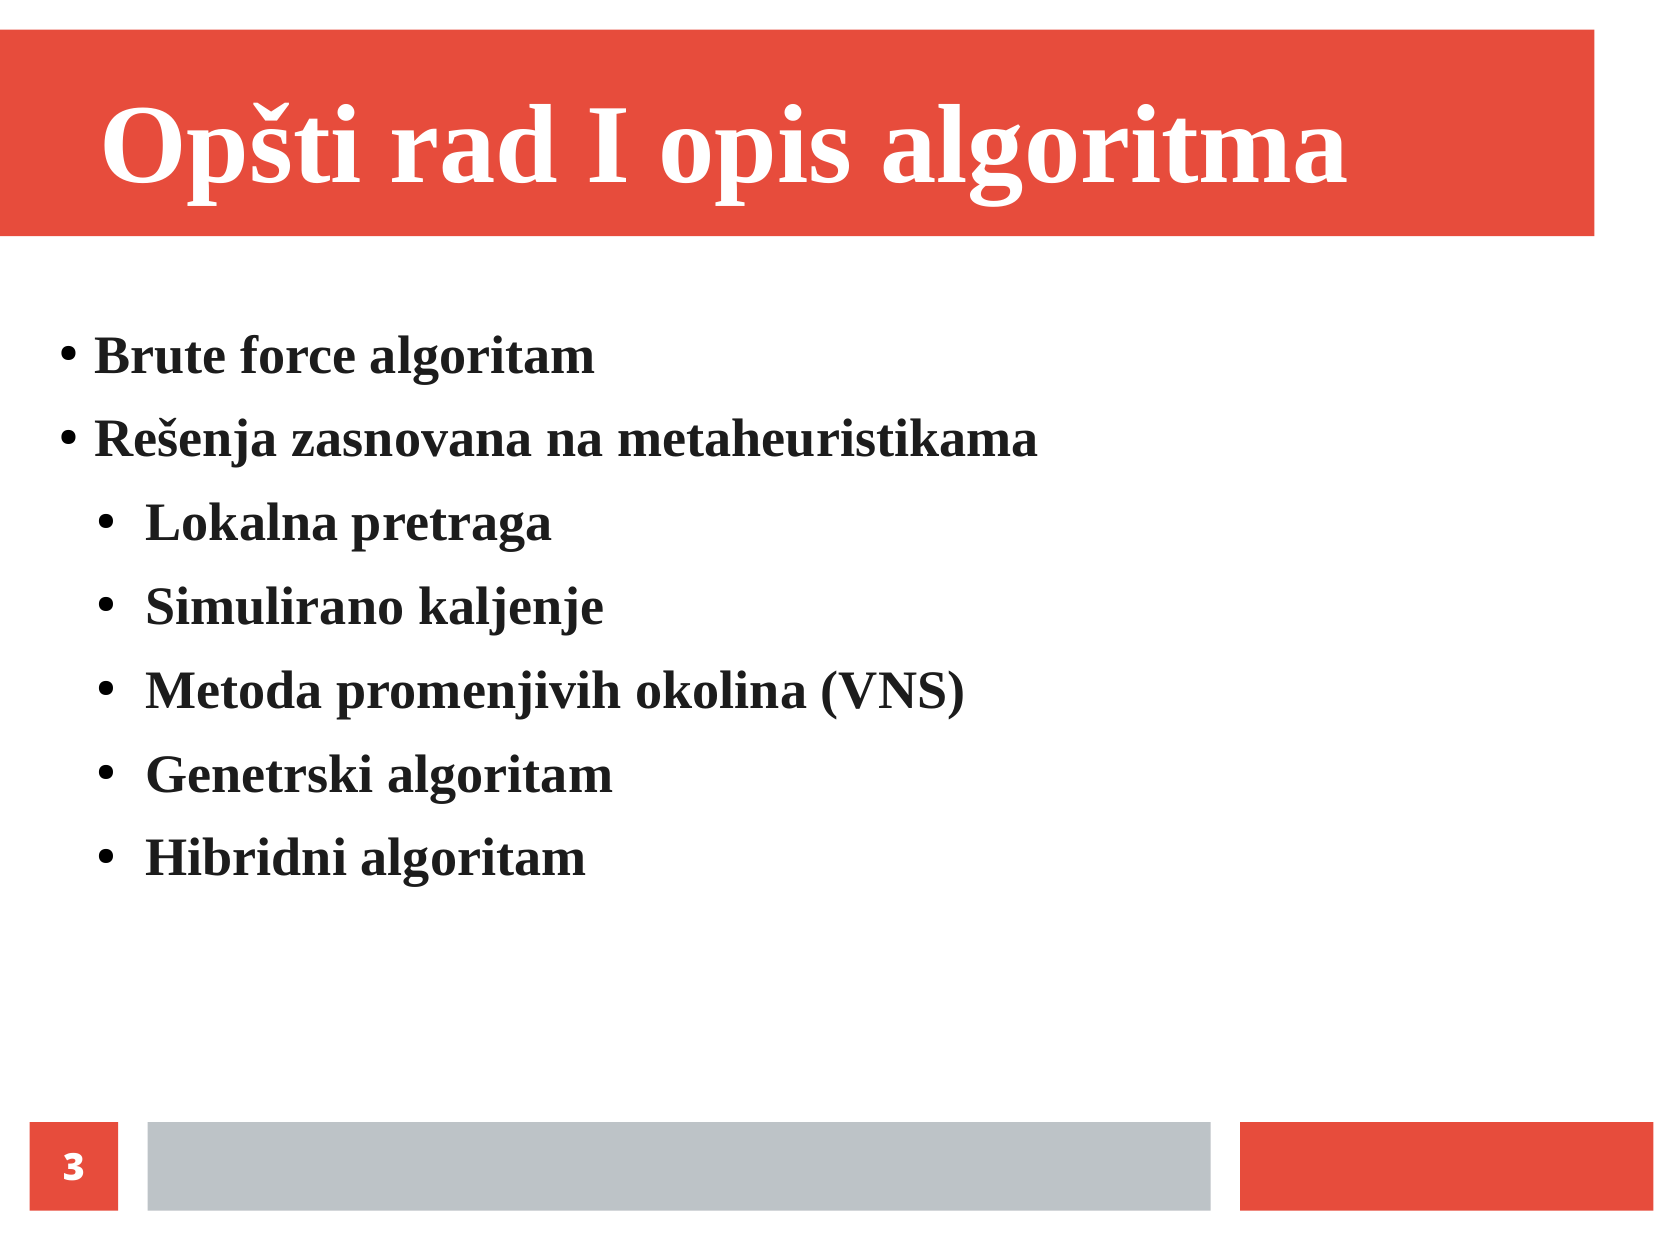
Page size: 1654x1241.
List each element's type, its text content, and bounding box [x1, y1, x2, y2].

title Opšti rad I opis algoritma [59, 59, 1595, 207]
list Brute force algoritam Rešenja zasnovana na metaheuristikama Lokalna pretraga Simulirano kaljenje Metoda promenjivih okolina (VNS) Genetrski algoritam Hibridni algoritam [59, 324, 1565, 1093]
